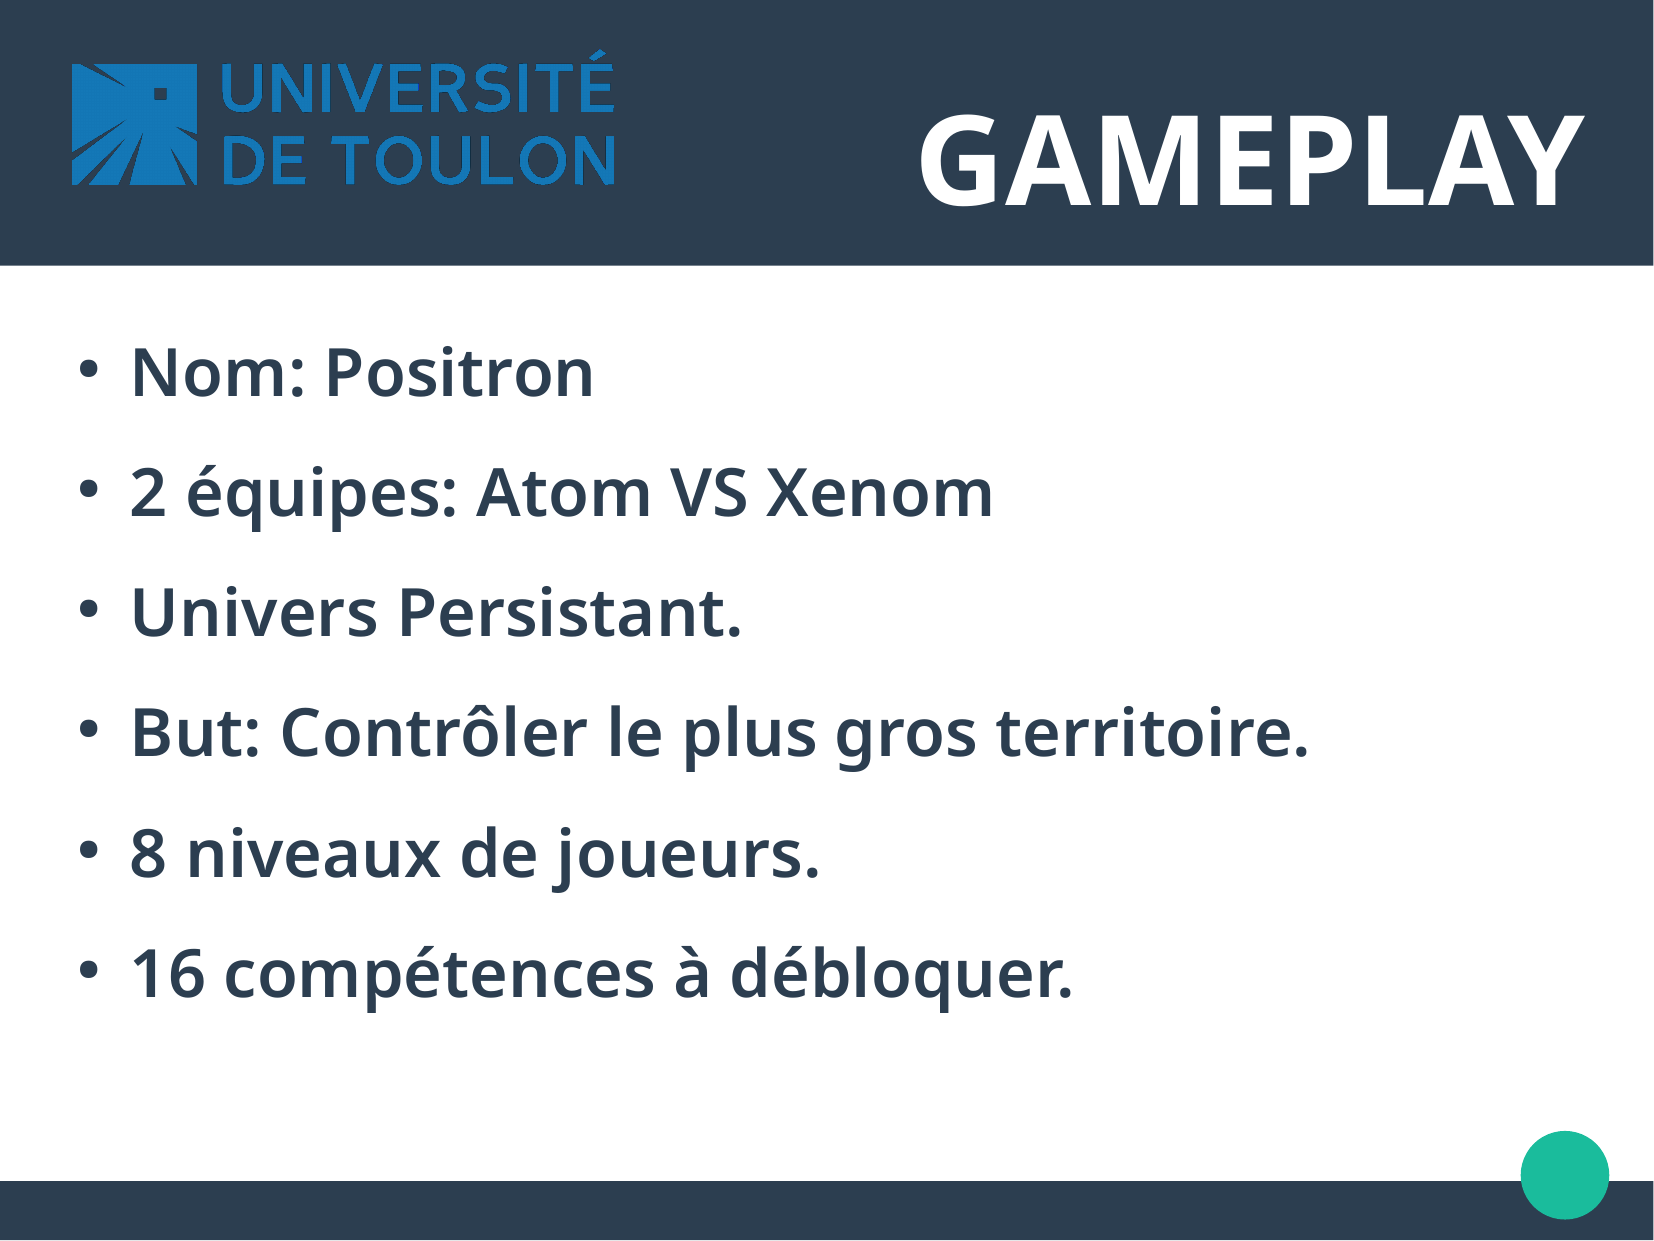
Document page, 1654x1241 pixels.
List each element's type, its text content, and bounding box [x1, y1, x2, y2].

picture [72, 49, 614, 185]
list Nom: Positron 2 équipes: Atom VS Xenom Univers Persistant. But: Contrôler le plus gros territoire. 8 niveaux de joueurs. 16 compétences à débloquer. [59, 324, 1595, 1152]
text_box GAMEPLAY [900, 64, 1654, 421]
